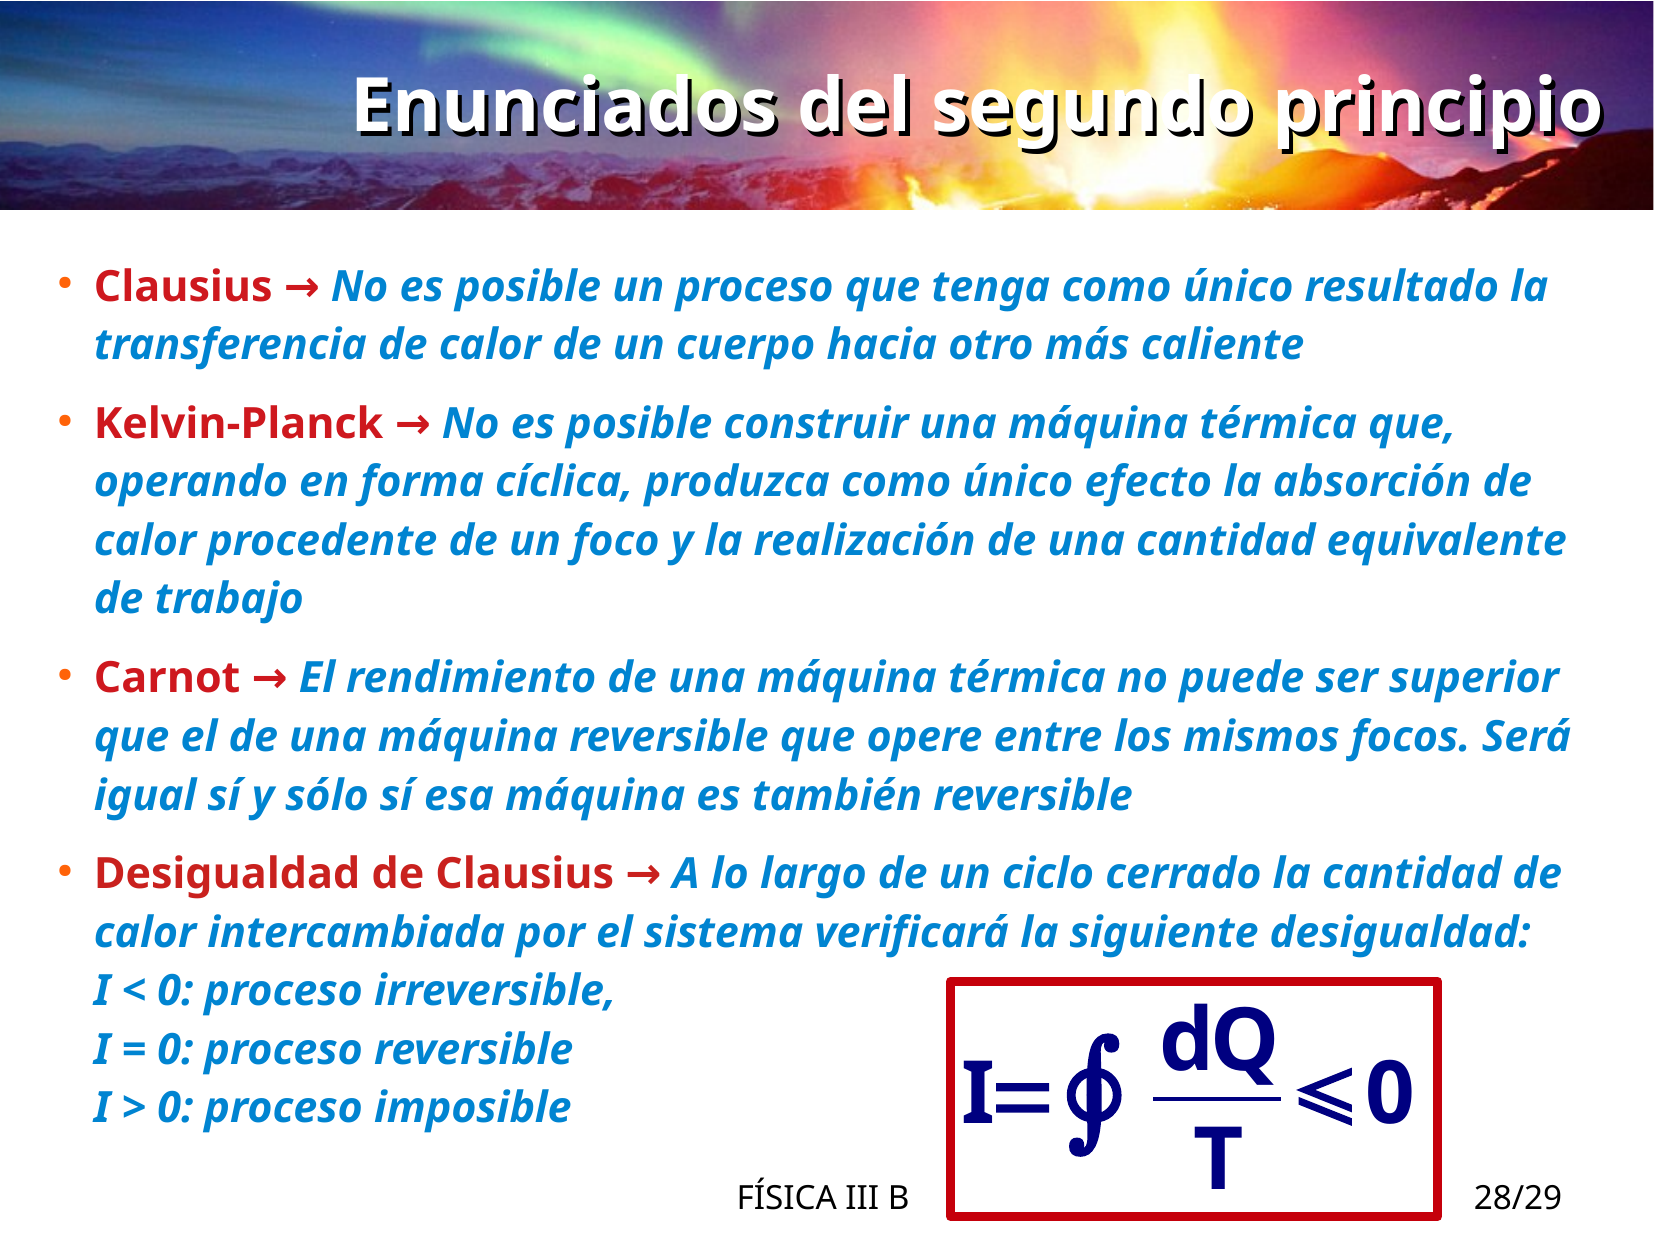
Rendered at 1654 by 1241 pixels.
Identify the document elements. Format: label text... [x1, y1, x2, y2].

title Enunciados del segundo principio [45, 15, 1606, 191]
chart [955, 985, 1433, 1212]
list Clausius → No es posible un proceso que tenga como único resultado la transferencia de calor de un cuerpo hacia otro más caliente Kelvin-Planck → No es posible construir una máquina térmica que, operando en forma cíclica, produzca como único efecto la absorción de calor procedente de un foco y la realización de una cantidad equivalente de trabajo Carnot → El rendimiento de una máquina térmica no puede ser superior que el de una máquina reversible que opere entre los mismos focos. Será igual sí y sólo sí esa máquina es también reversible Desigualdad de Clausius → A lo largo de un ciclo cerrado la cantidad de calor intercambiada por el sistema verificará la siguiente desigualdad: I < 0: proceso irreversible, I = 0: proceso reversible I > 0: proceso imposible [45, 255, 1606, 1156]
picture [0, 1, 1654, 210]
